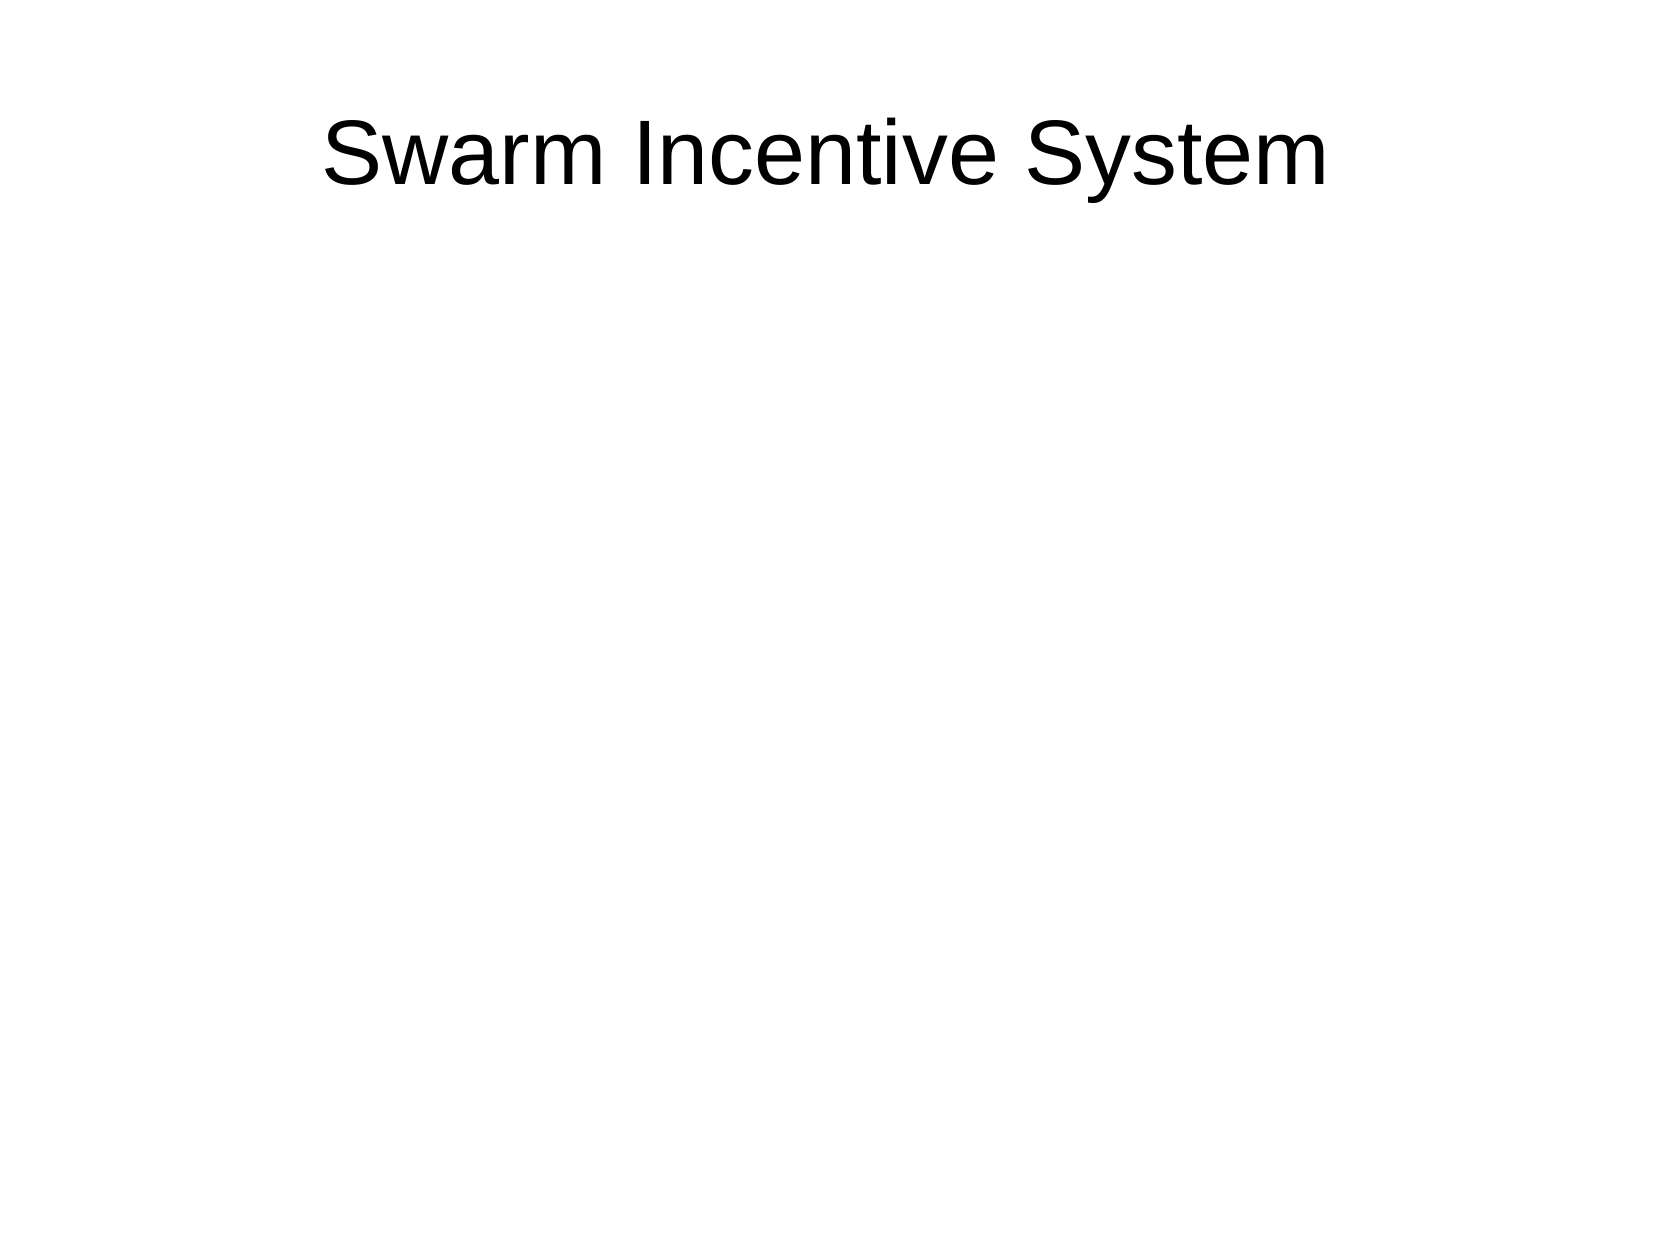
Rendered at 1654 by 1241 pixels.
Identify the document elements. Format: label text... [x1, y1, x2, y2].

title Swarm Incentive System [82, 49, 1571, 257]
